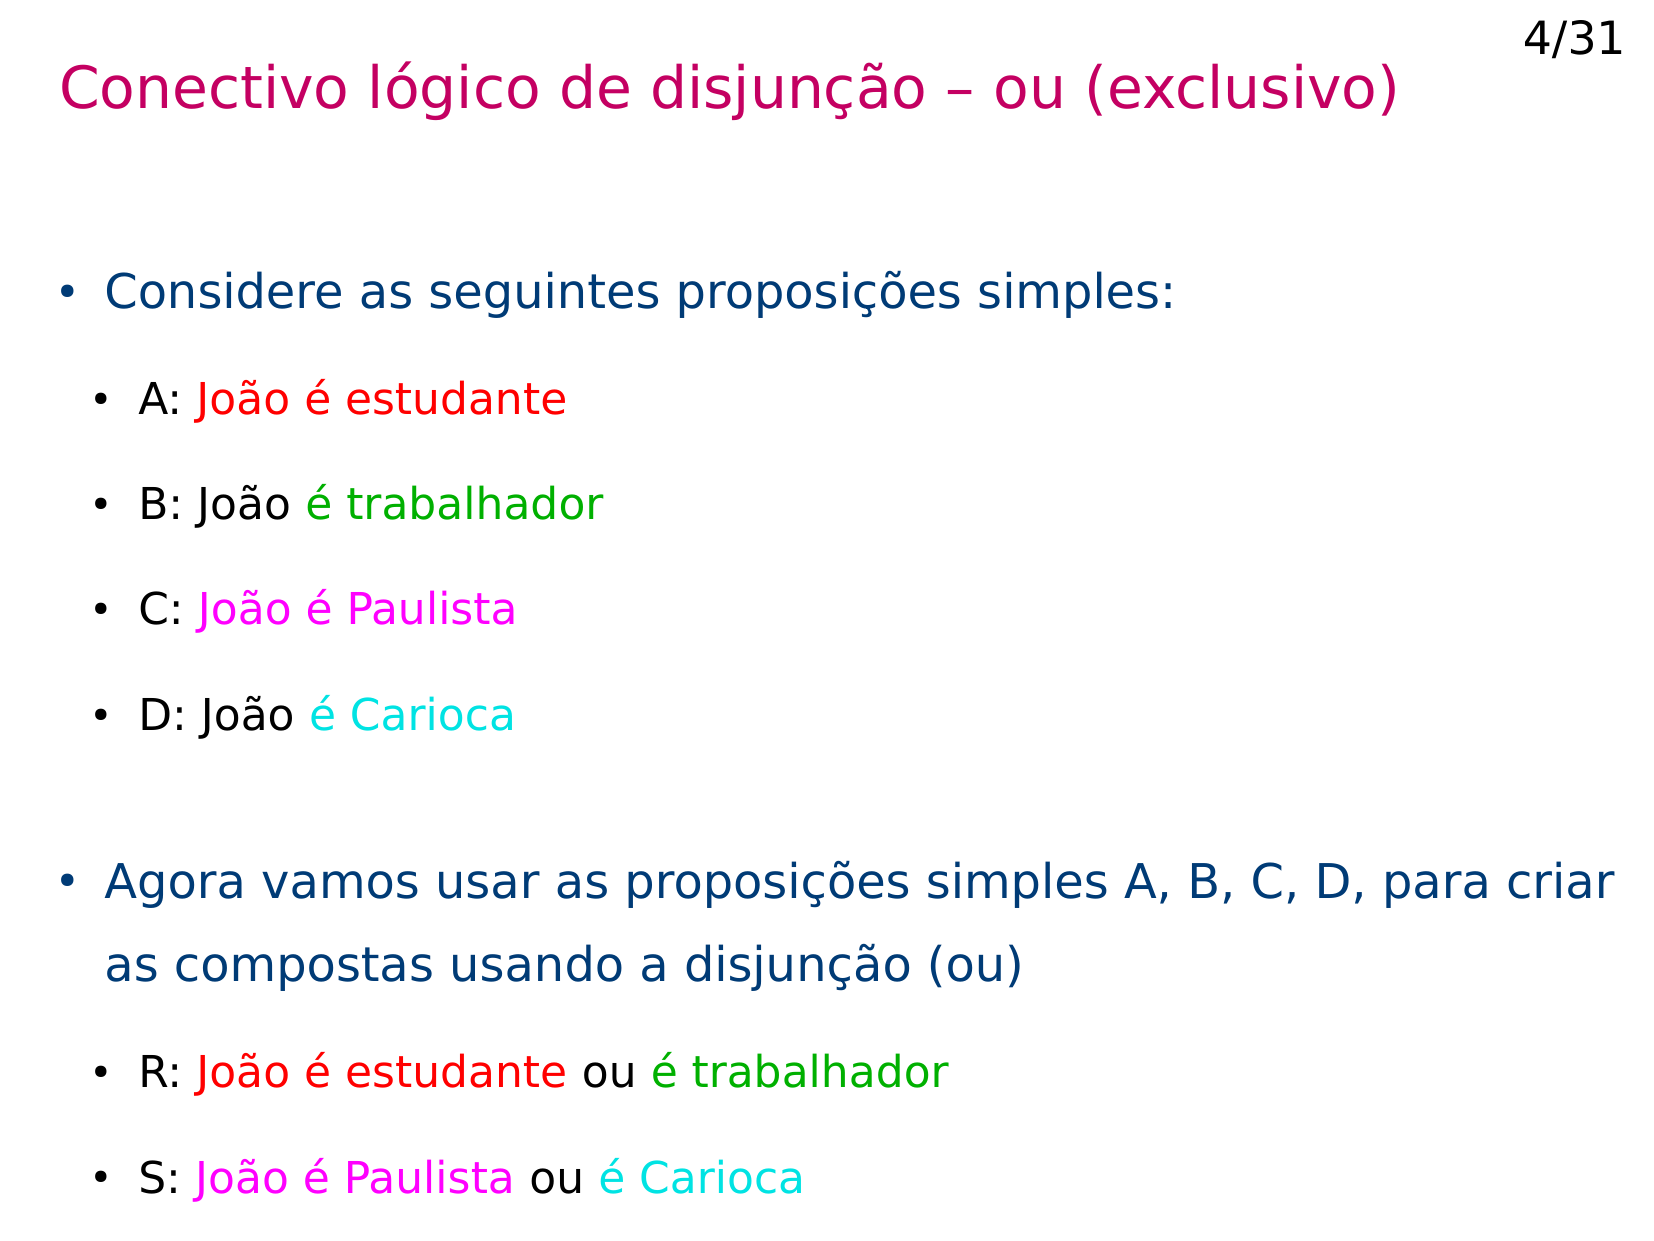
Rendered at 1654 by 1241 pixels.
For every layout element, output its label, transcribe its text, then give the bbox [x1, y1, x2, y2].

list Considere as seguintes proposições simples: A: João é estudante B: João é trabalhador C: João é Paulista D: João é Carioca Agora vamos usar as proposições simples A, B, C, D, para criar as compostas usando a disjunção (ou) R: João é estudante ou é trabalhador S: João é Paulista ou é Carioca [59, 206, 1625, 1211]
title Conectivo lógico de disjunção – ou (exclusivo) [59, 29, 1595, 148]
